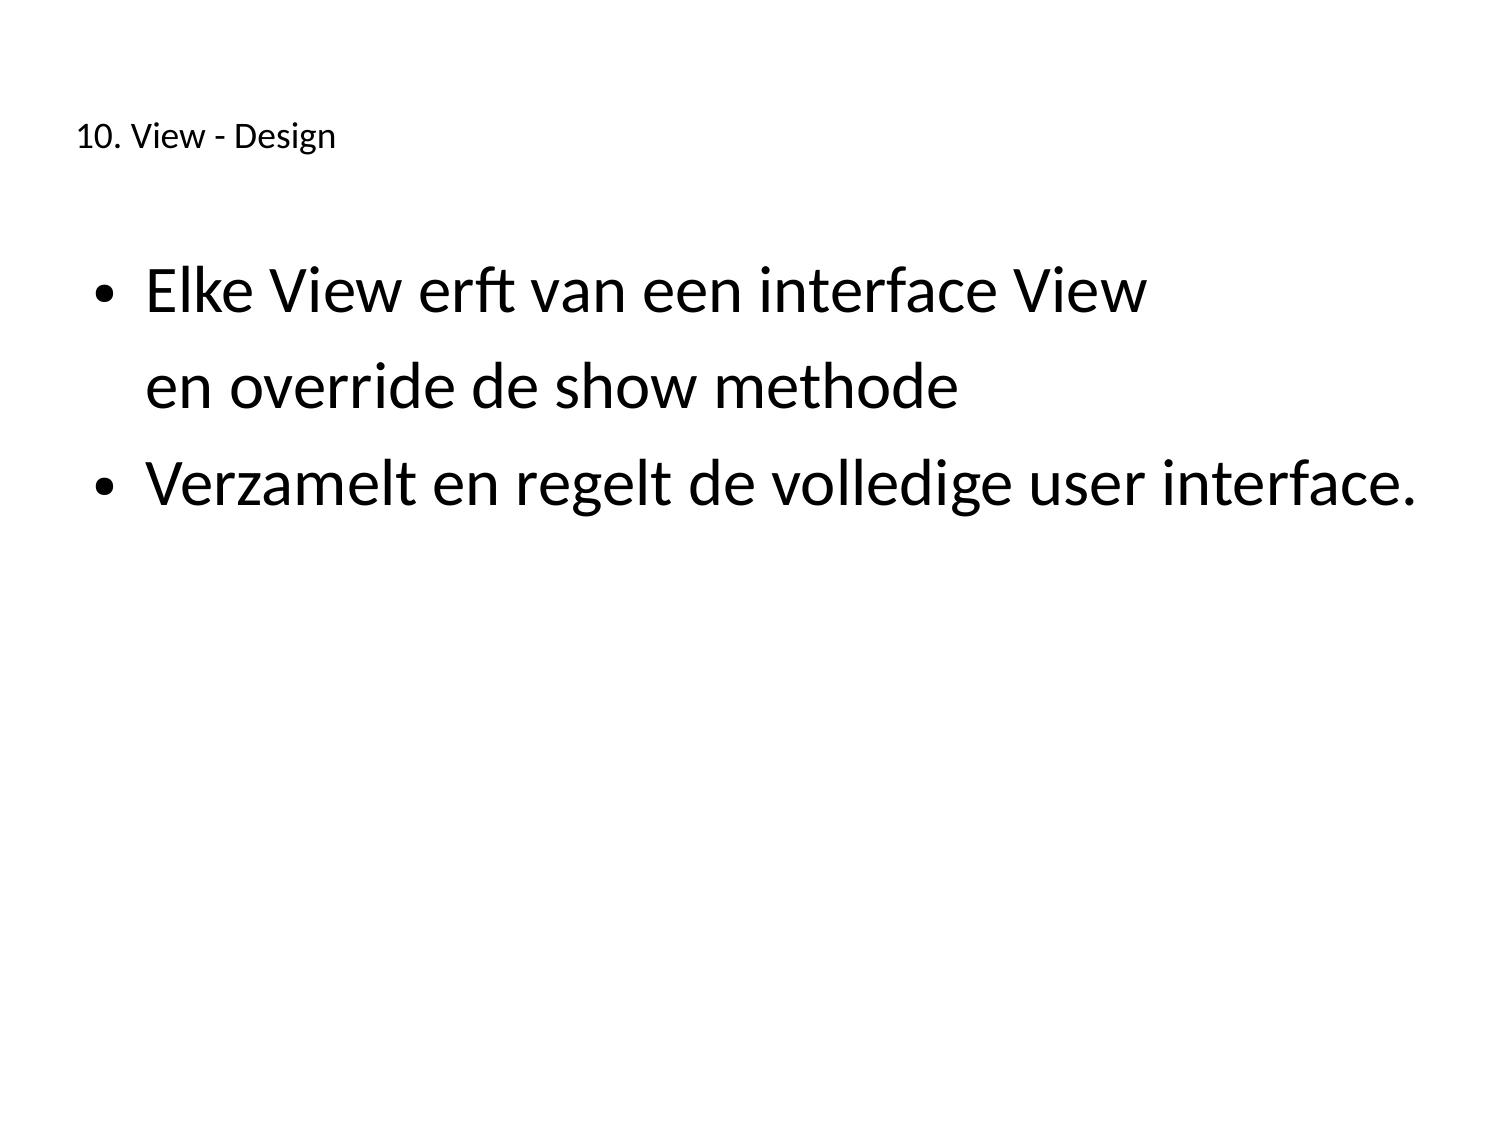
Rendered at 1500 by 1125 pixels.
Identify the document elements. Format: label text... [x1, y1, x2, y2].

title 10. View - Design [75, 45, 1425, 233]
list Elke View erft van een interface View en override de show methode Verzamelt en regelt de volledige user interface. [75, 262, 1425, 1005]
